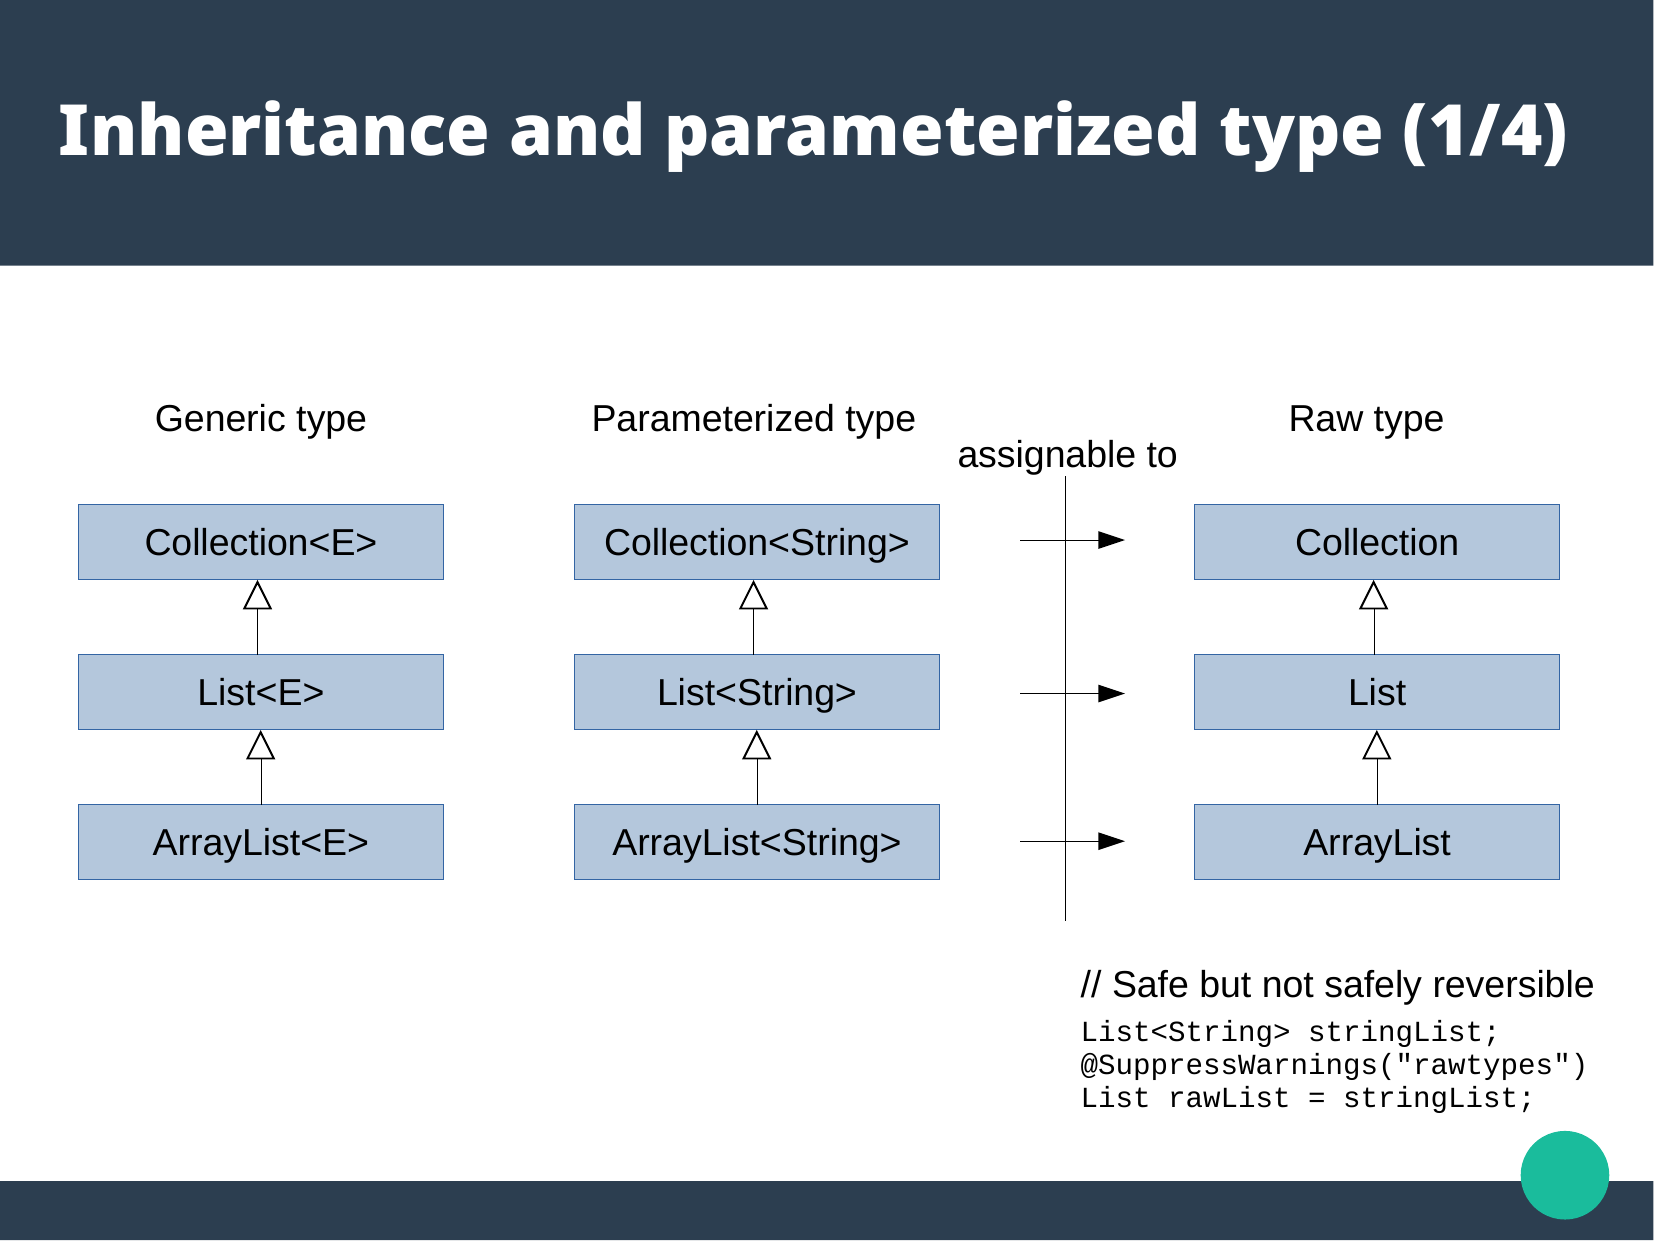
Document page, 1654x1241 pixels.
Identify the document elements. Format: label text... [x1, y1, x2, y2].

text_box ArrayList [1194, 804, 1560, 880]
text_box Collection<String> [574, 504, 940, 580]
text_box List [1194, 654, 1560, 730]
text_box Generic type [139, 390, 382, 448]
text_box // Safe but not safely reversible List<String> stringList; @SuppressWarnings("rawtypes") List rawList = stringList; [1065, 942, 1650, 1137]
text_box ArrayList<String> [574, 804, 940, 880]
title Inheritance and parameterized type (1/4) [59, 49, 1595, 207]
text_box Collection [1194, 504, 1560, 580]
text_box List<E> [78, 654, 444, 730]
text_box ArrayList<E> [78, 804, 444, 880]
text_box Parameterized type [576, 390, 932, 448]
text_box assignable to [942, 425, 1193, 483]
text_box Raw type [1273, 390, 1460, 448]
text_box List<String> [574, 654, 940, 730]
text_box Collection<E> [78, 504, 444, 580]
